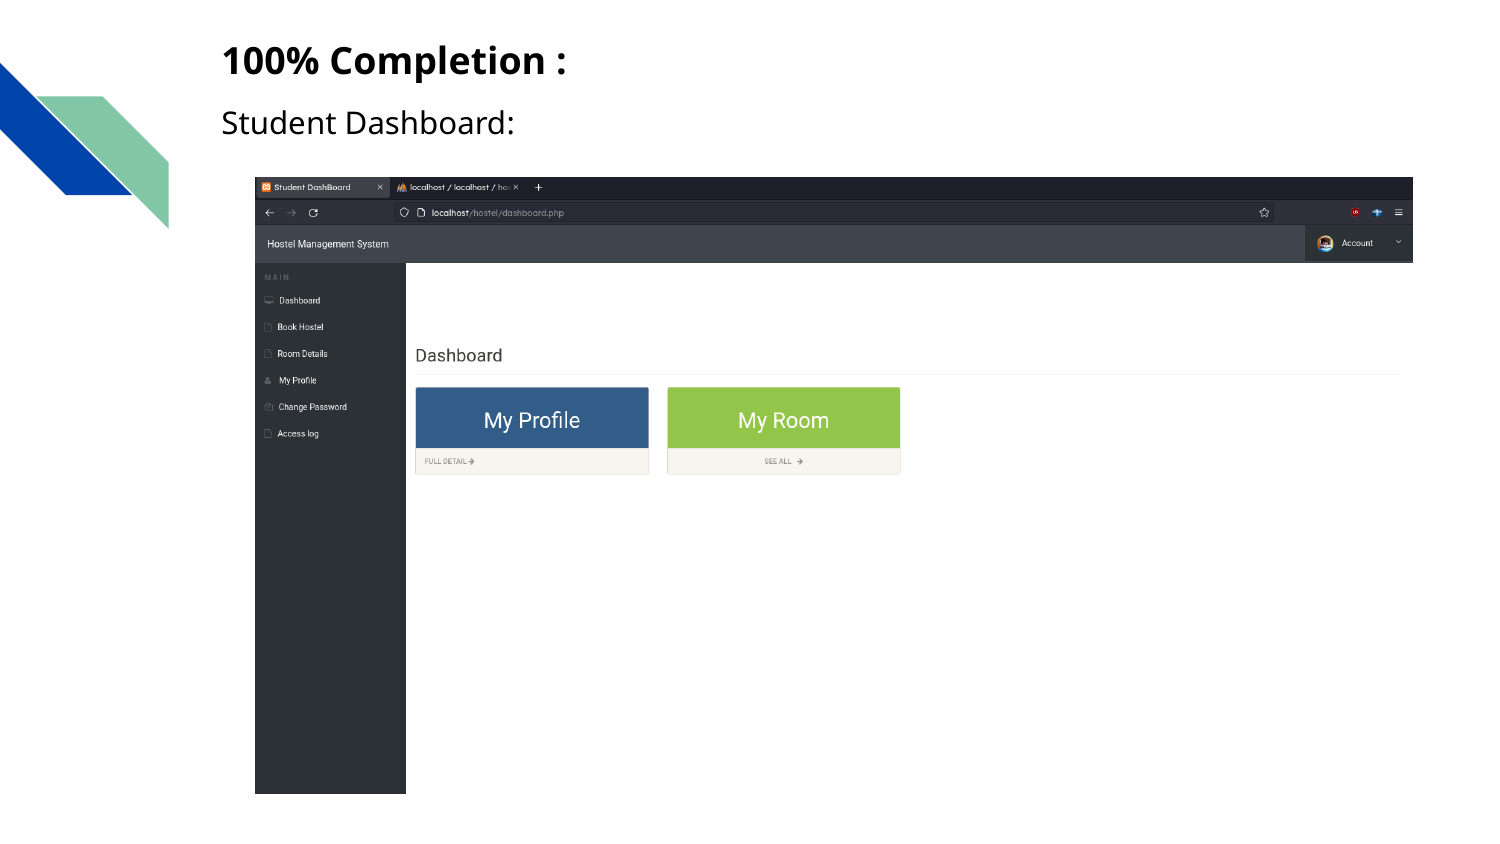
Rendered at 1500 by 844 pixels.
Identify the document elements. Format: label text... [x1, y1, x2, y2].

text_box Student Dashboard: [206, 93, 621, 148]
text_box 100% Completion : [206, 29, 857, 92]
picture [255, 177, 1413, 794]
